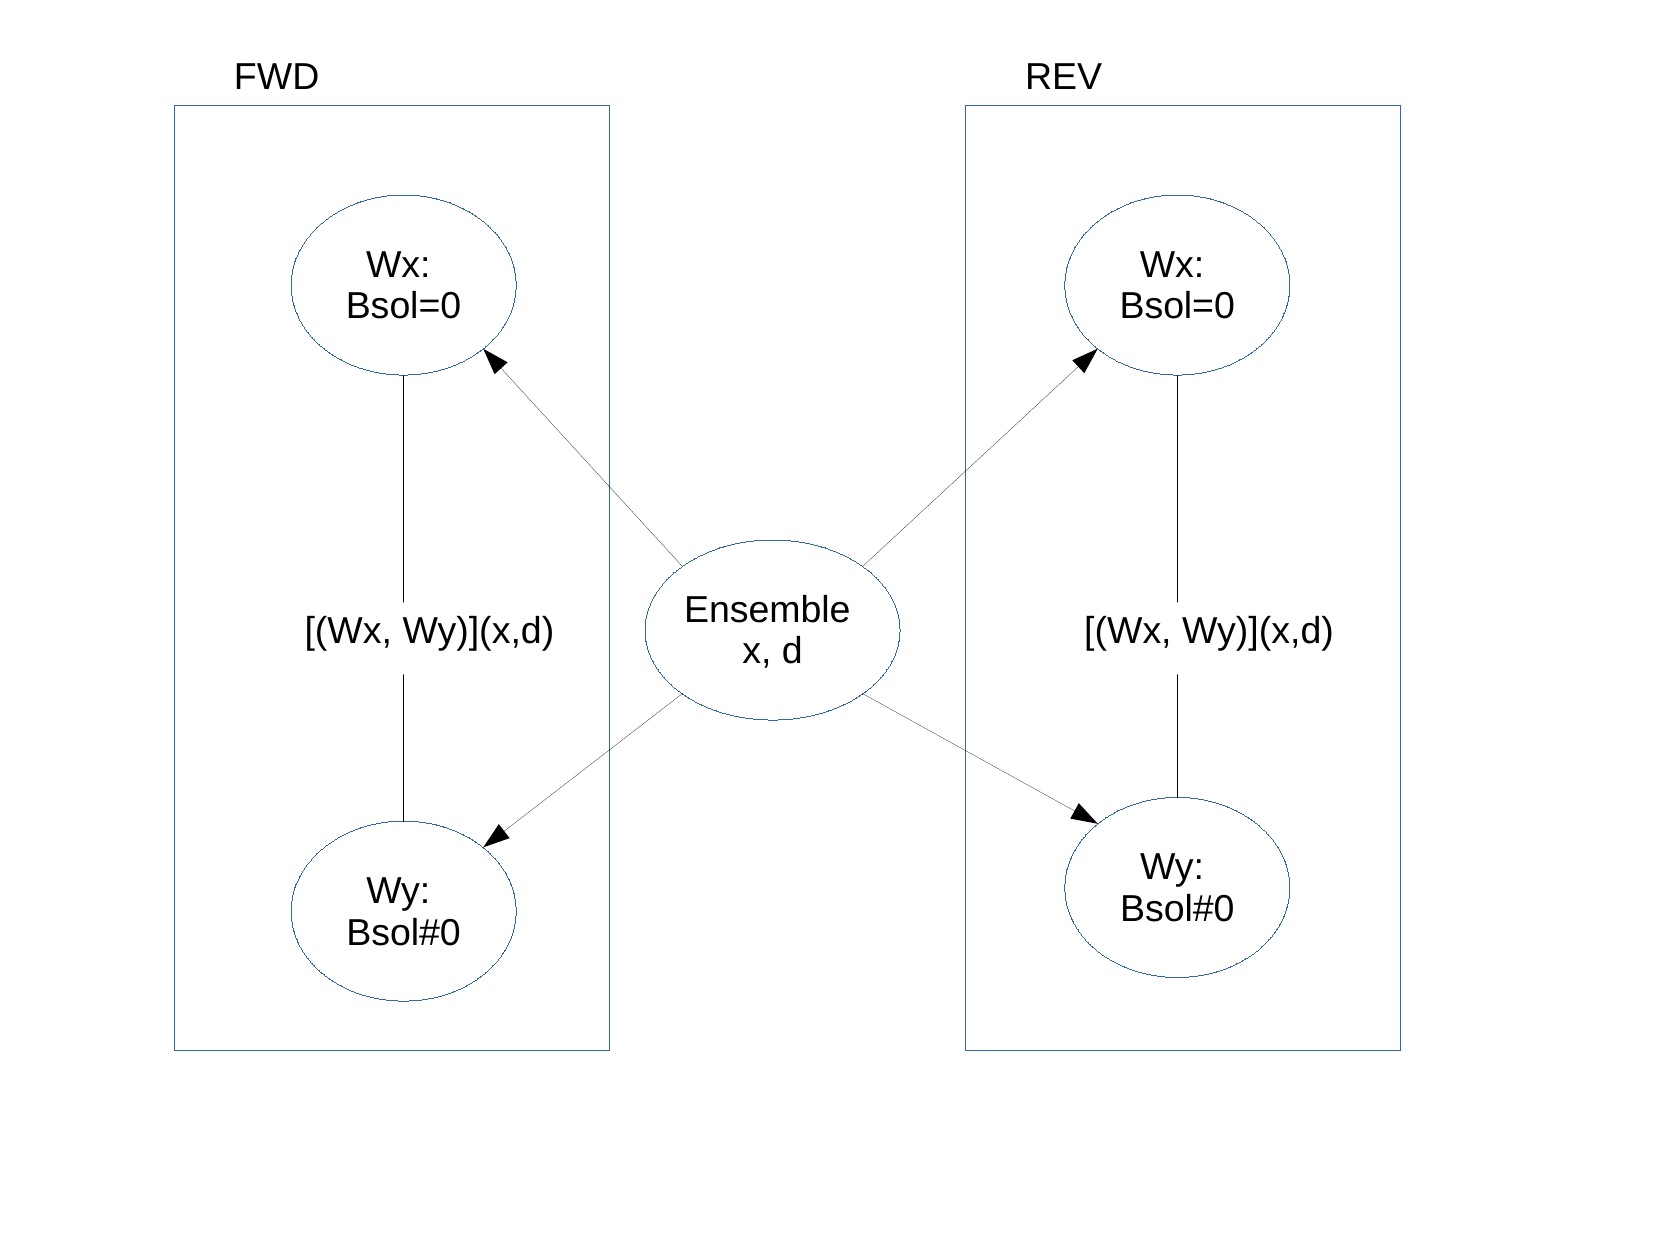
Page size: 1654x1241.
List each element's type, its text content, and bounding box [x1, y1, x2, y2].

text_box Wx: Bsol=0 [291, 195, 517, 376]
text_box Ensemble x, d [645, 540, 901, 721]
text_box [(Wx, Wy)](x,d) [1069, 602, 1349, 675]
text_box Wy: Bsol#0 [291, 821, 517, 1002]
text_box Wx: Bsol=0 [1064, 195, 1290, 376]
text_box [(Wx, Wy)](x,d) [289, 602, 570, 675]
text_box REV [1010, 48, 1118, 106]
text_box Wy: Bsol#0 [1064, 797, 1290, 978]
text_box FWD [219, 48, 335, 106]
